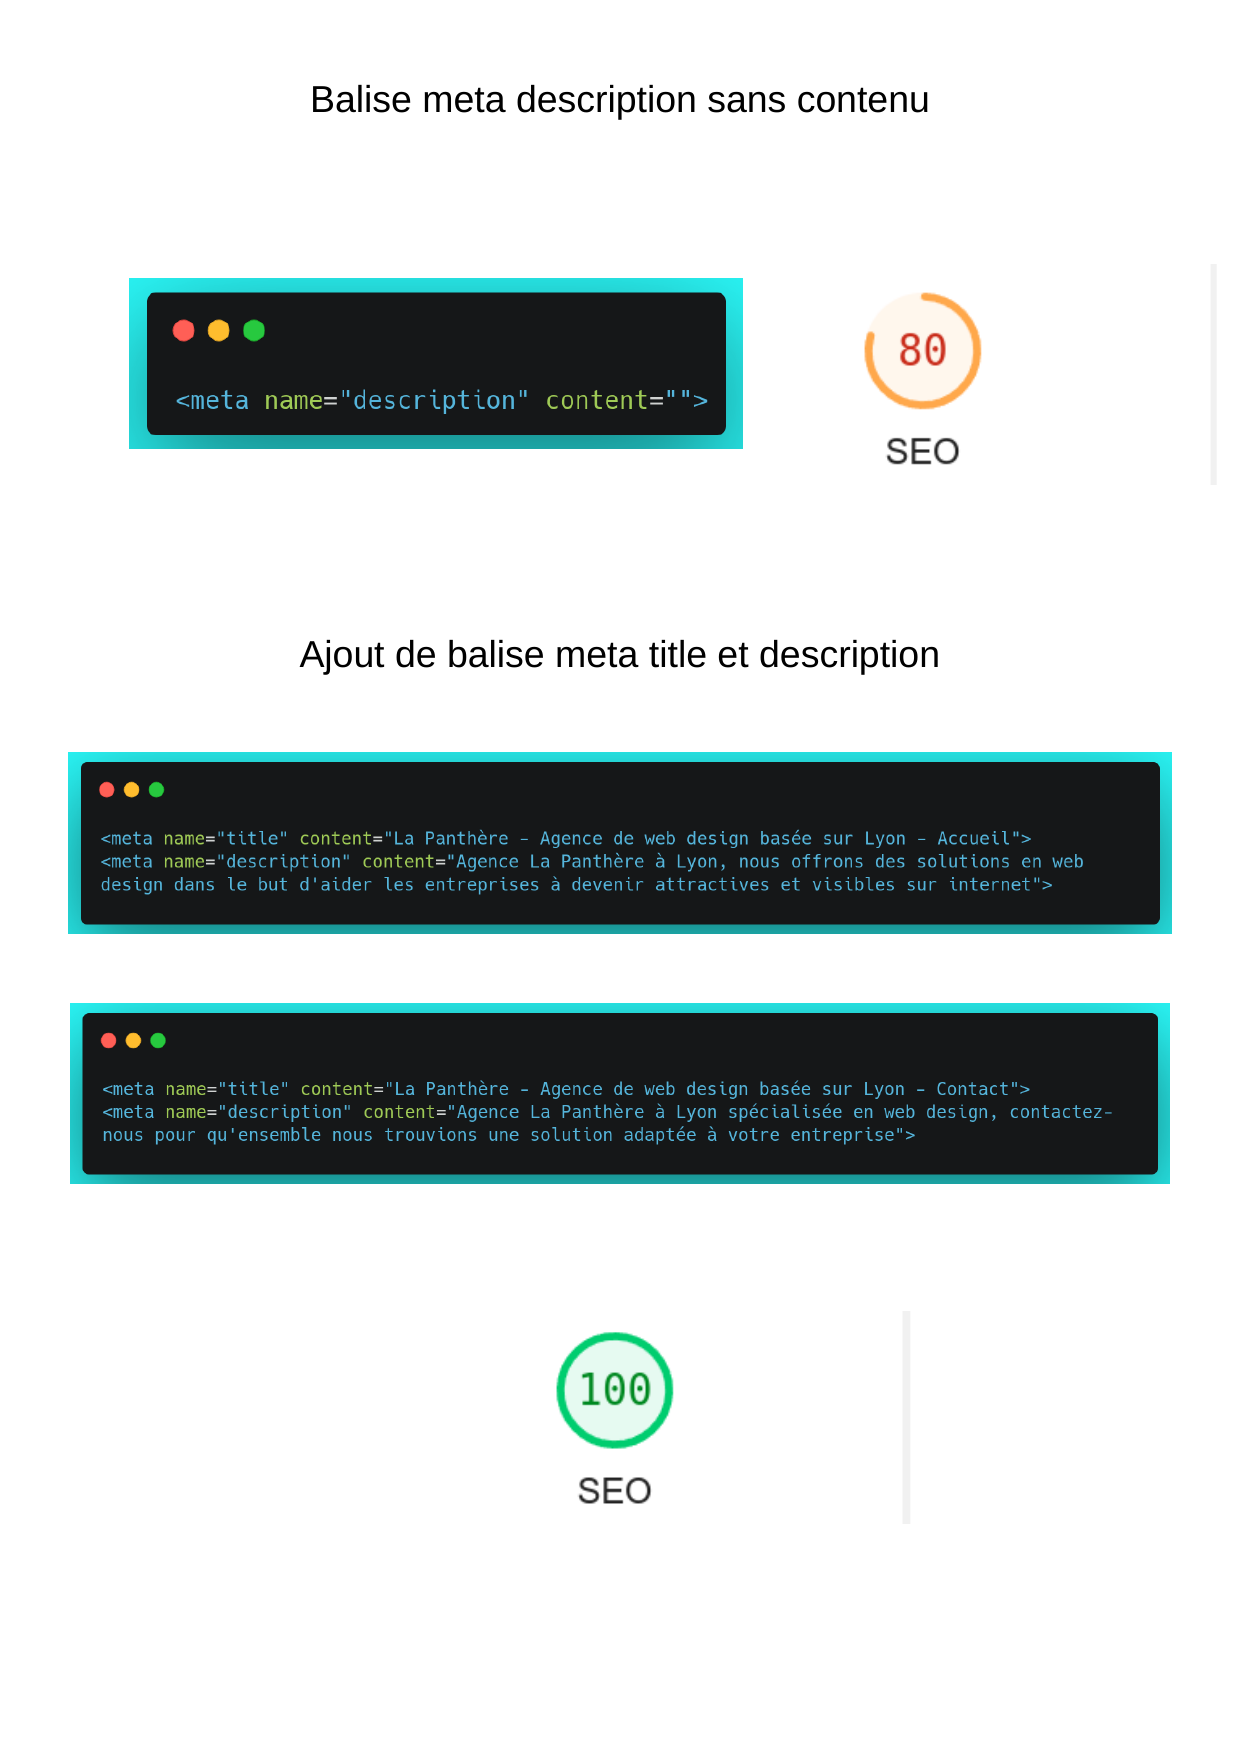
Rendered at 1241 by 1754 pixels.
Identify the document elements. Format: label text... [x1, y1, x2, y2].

picture [68, 752, 1172, 934]
text_box Balise meta description sans contenu [295, 70, 945, 128]
picture [791, 264, 1217, 485]
picture [70, 1003, 1170, 1185]
picture [329, 1311, 911, 1524]
text_box Ajout de balise meta title et description [284, 625, 956, 683]
picture [129, 278, 743, 449]
